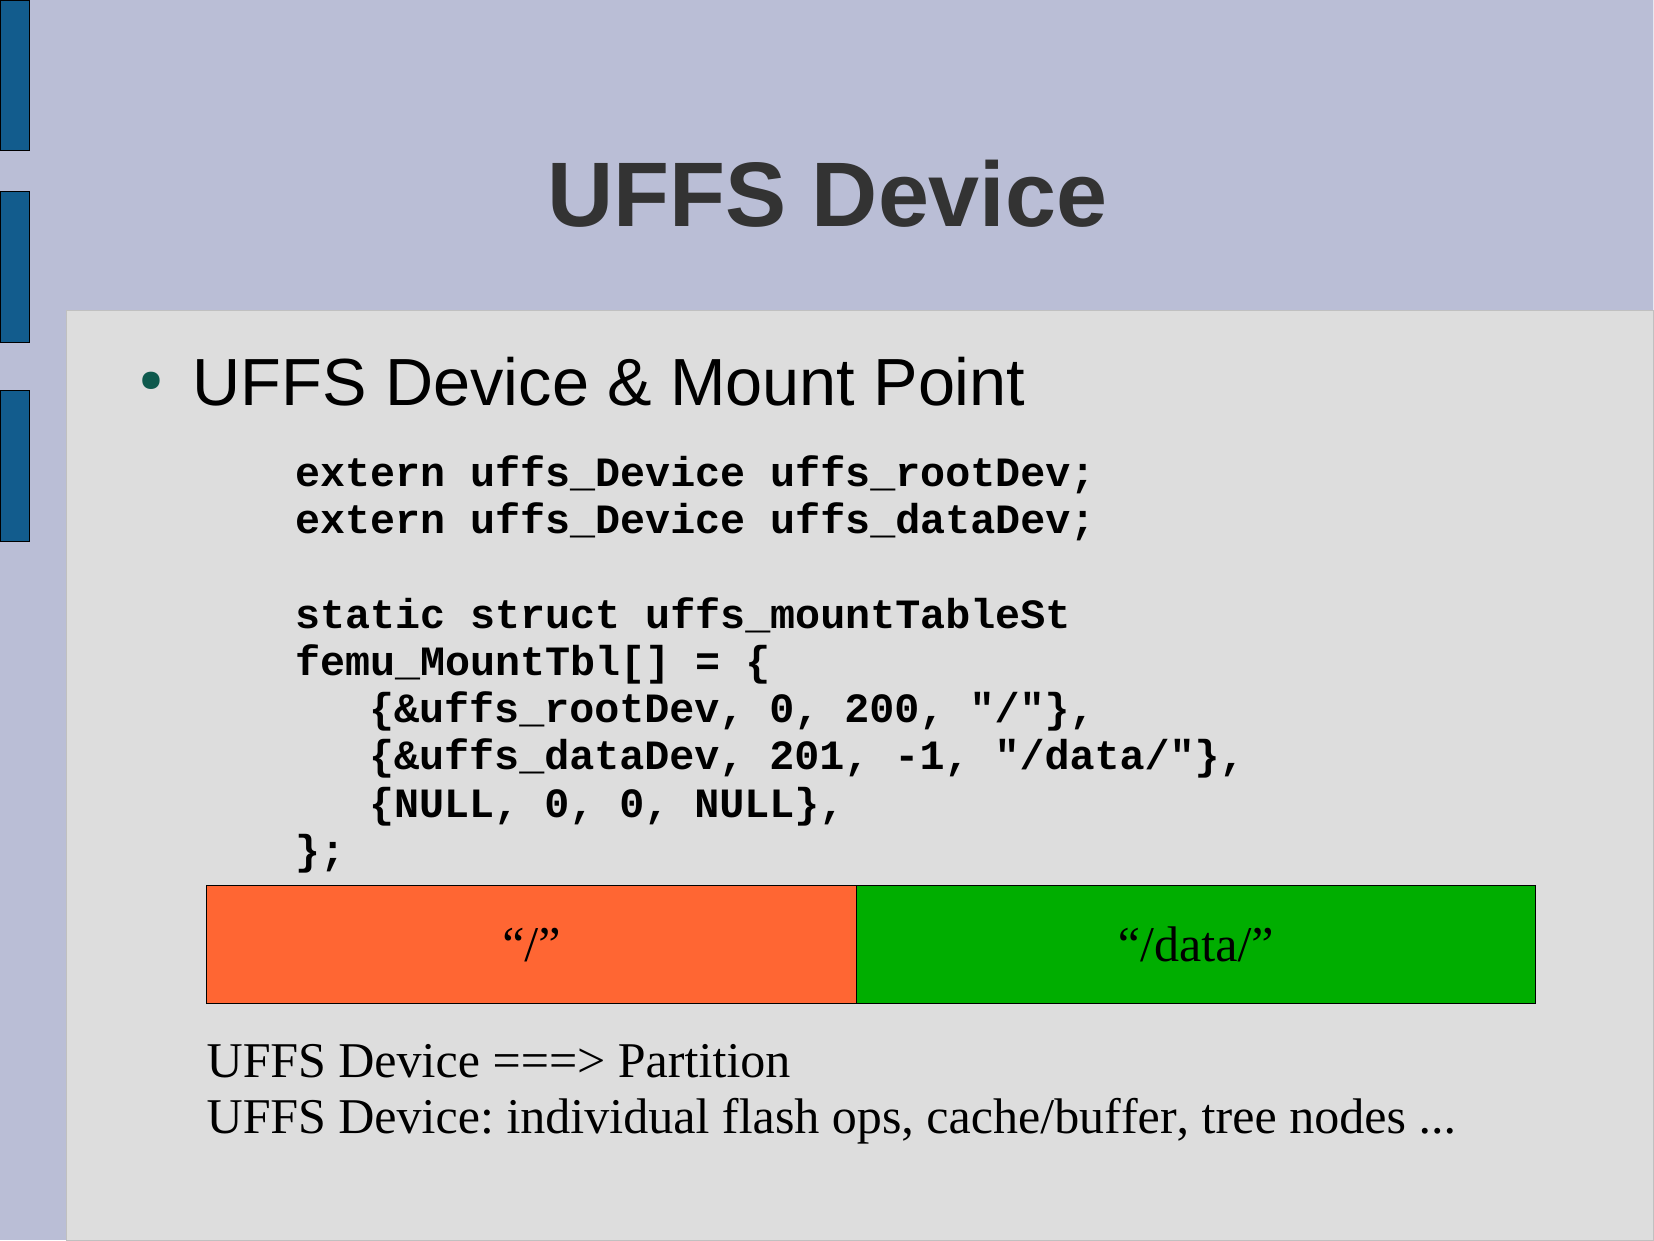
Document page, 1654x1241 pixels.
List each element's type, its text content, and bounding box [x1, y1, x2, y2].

text_box extern uffs_Device uffs_rootDev; extern uffs_Device uffs_dataDev; static struct uffs_mountTableSt femu_MountTbl[] = { {&uffs_rootDev, 0, 200, "/"}, {&uffs_dataDev, 201, -1, "/data/"}, {NULL, 0, 0, NULL}, }; [295, 451, 1359, 882]
text_box “/” [206, 885, 856, 1004]
list UFFS Device & Mount Point [121, 344, 1534, 1127]
title UFFS Device [121, 91, 1534, 299]
text_box UFFS Device ===> Partition UFFS Device: individual flash ops, cache/buffer, tree nodes ... [206, 1033, 1536, 1182]
text_box “/data/” [856, 885, 1536, 1004]
